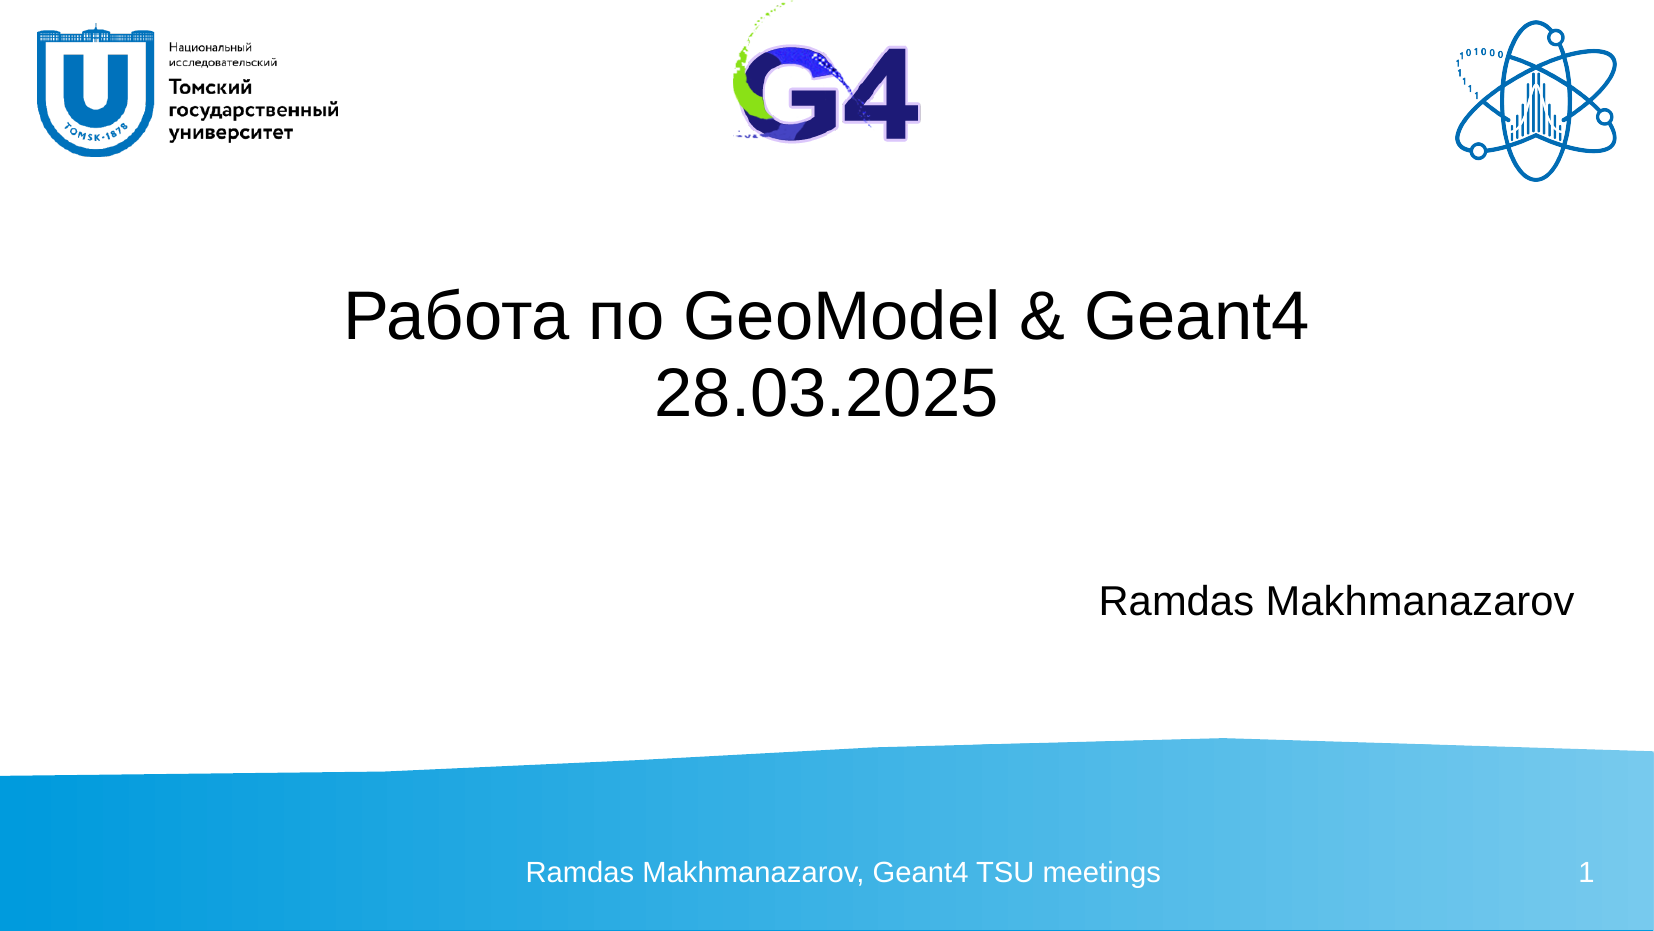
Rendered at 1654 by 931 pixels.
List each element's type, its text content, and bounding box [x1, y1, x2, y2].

picture [1455, 20, 1617, 182]
title Ramdas Makhmanazarov [98, 535, 1576, 713]
picture [733, 0, 921, 178]
title Работа по GeoModel & Geant4 28.03.2025 [88, 265, 1565, 443]
picture [37, 23, 338, 157]
